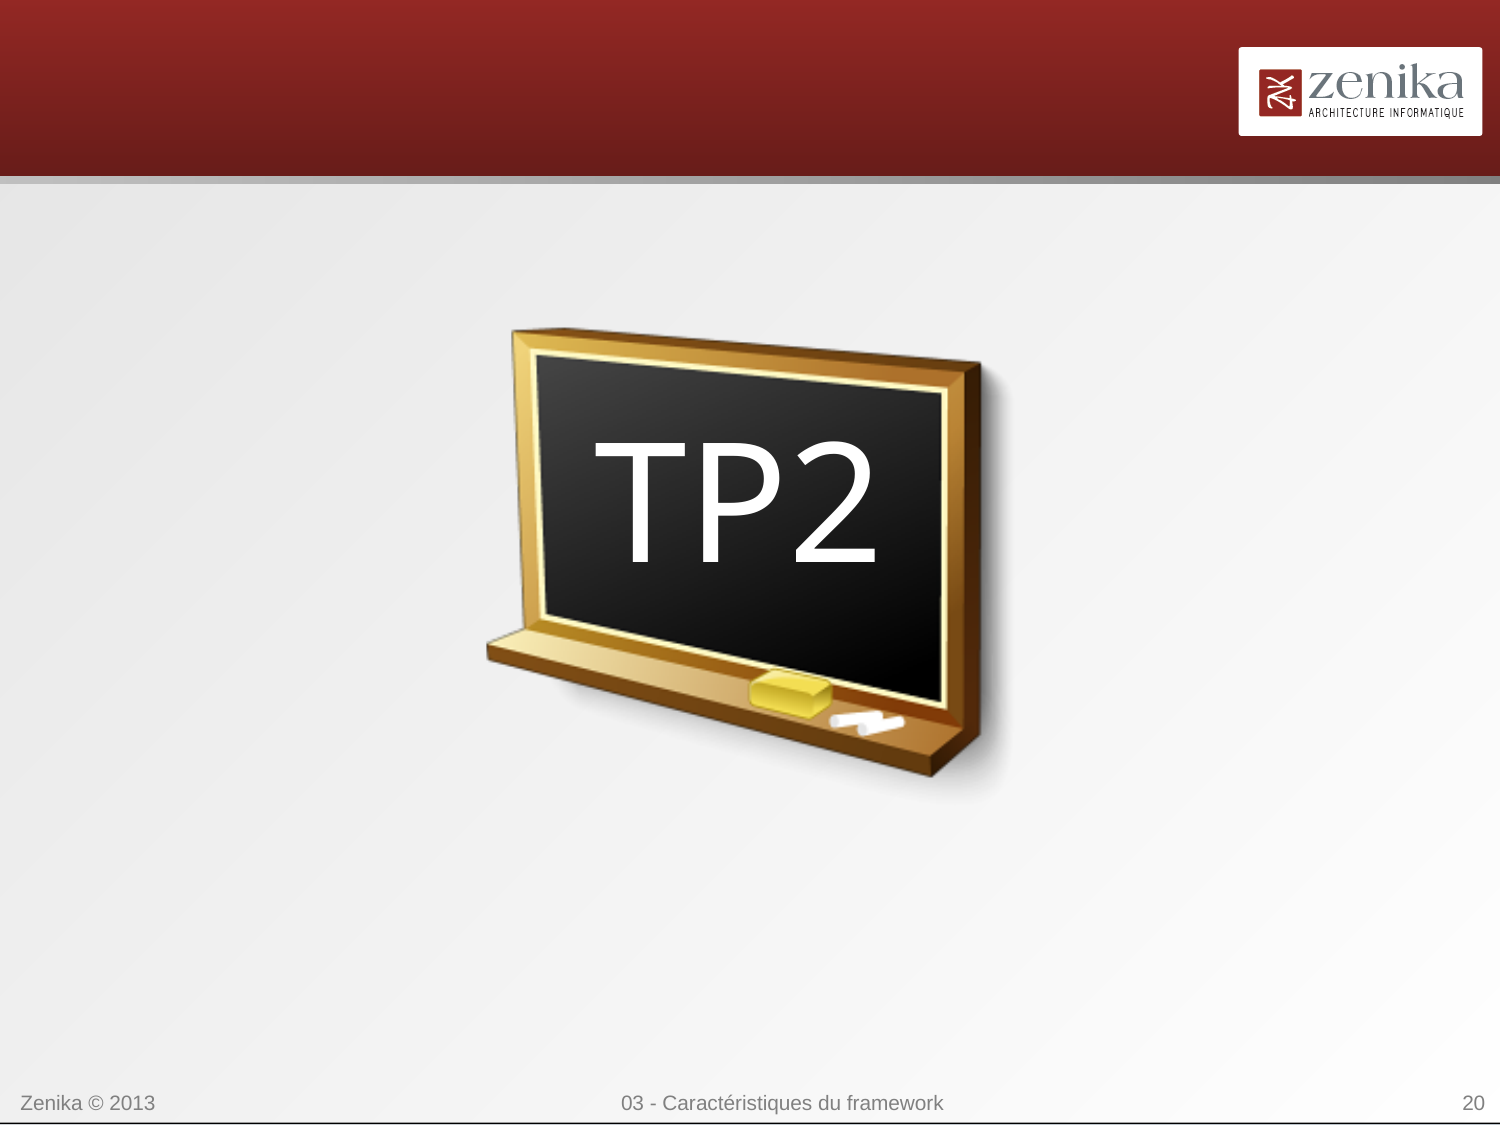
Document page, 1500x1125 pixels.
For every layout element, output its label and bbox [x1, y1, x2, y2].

picture [1257, 58, 1464, 125]
picture [483, 295, 1017, 830]
